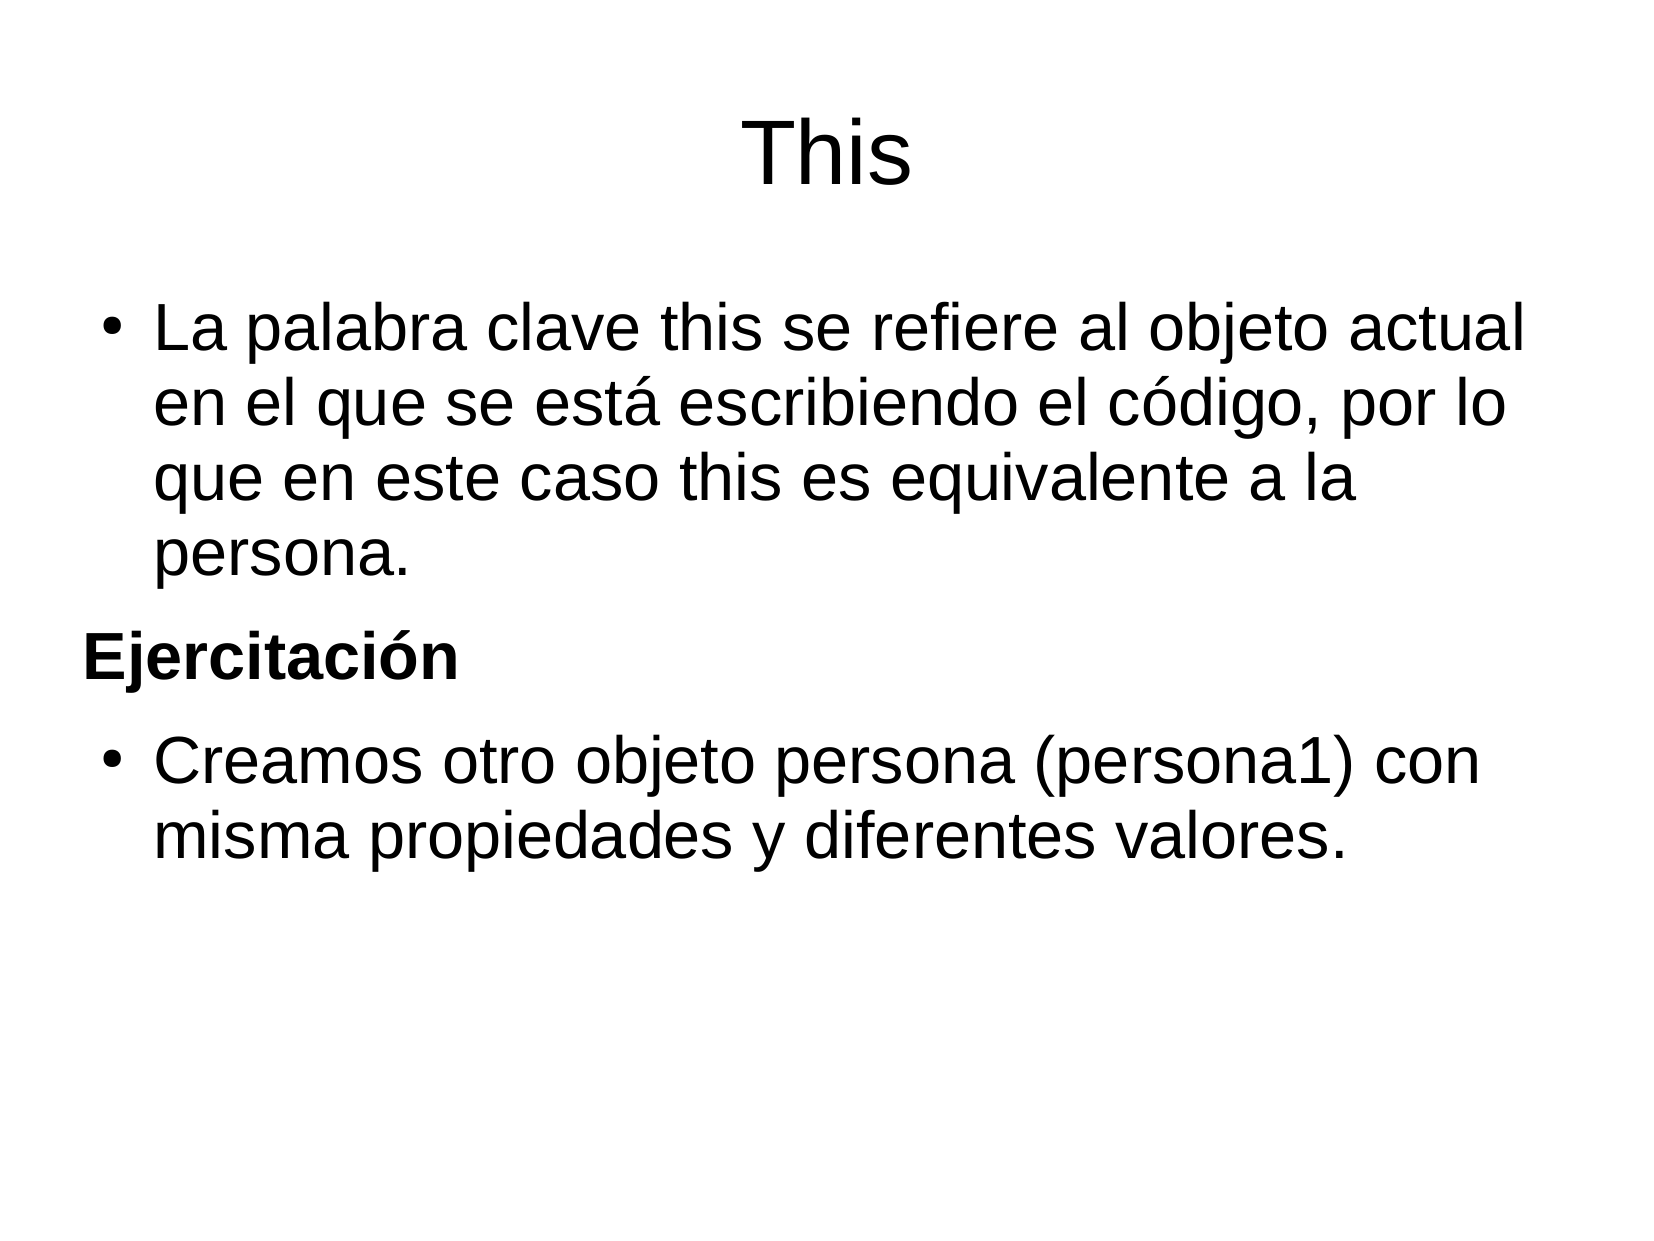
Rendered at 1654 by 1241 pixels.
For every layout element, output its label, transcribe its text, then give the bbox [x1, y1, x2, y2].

list La palabra clave this se refiere al objeto actual en el que se está escribiendo el código, por lo que en este caso this es equivalente a la persona. Ejercitación Creamos otro objeto persona (persona1) con misma propiedades y diferentes valores. [82, 290, 1571, 1109]
title This [82, 49, 1571, 257]
